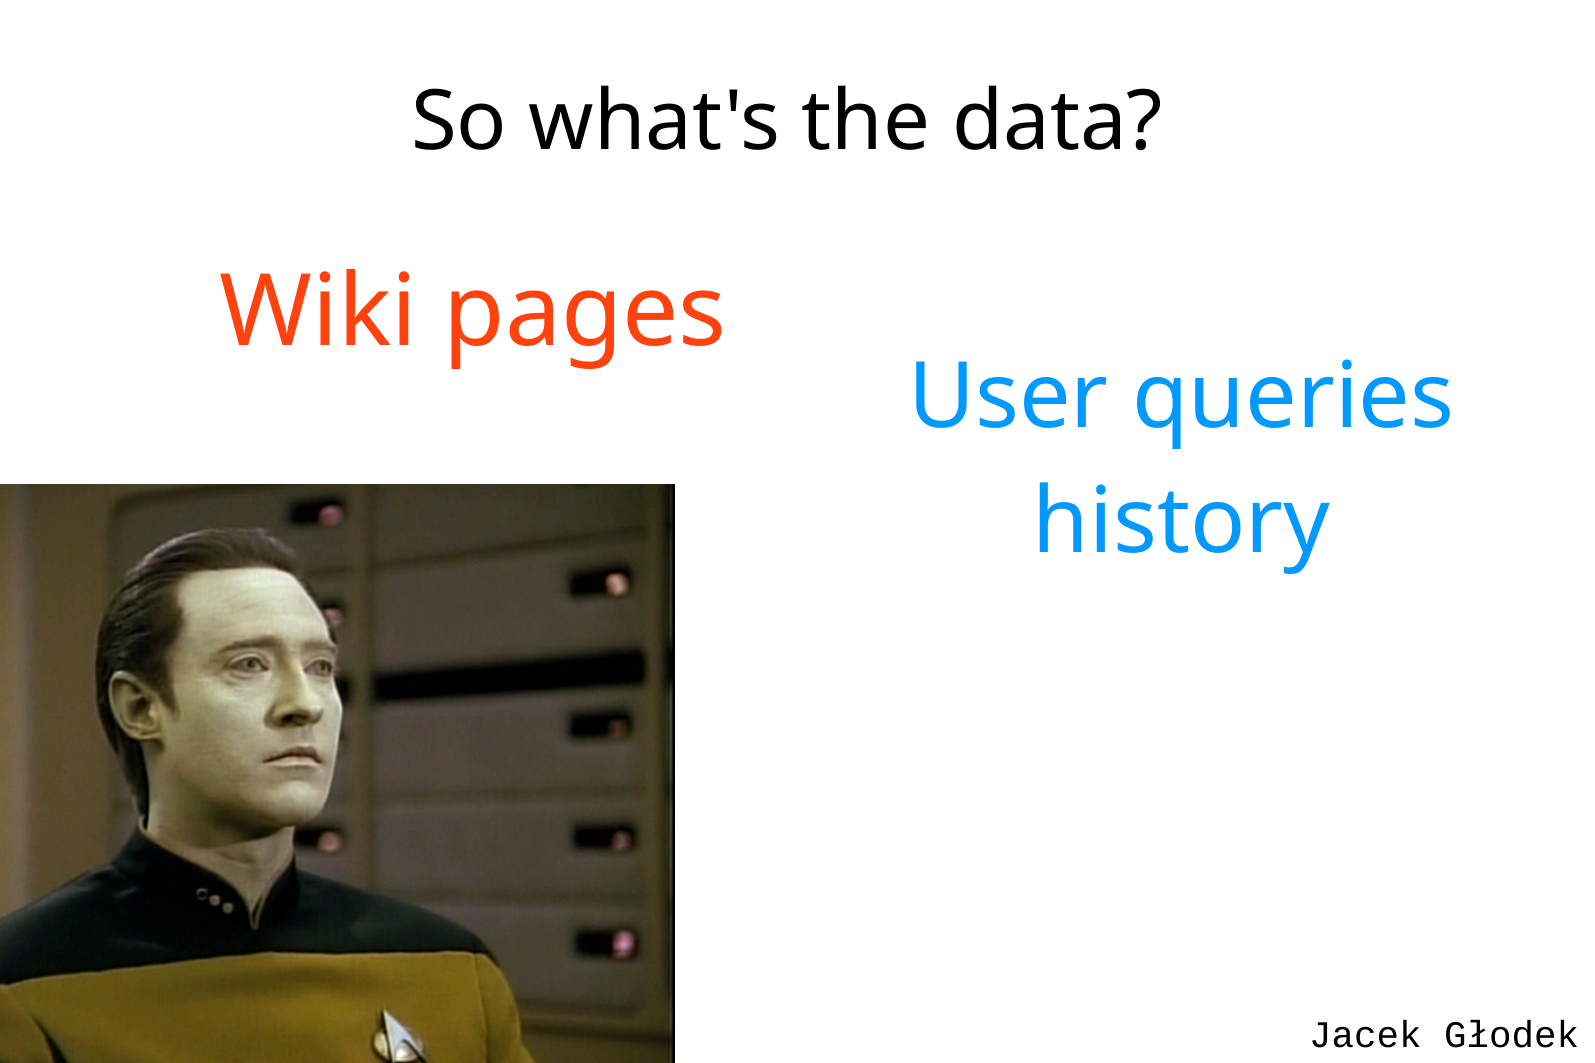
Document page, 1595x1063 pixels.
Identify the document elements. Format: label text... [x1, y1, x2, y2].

text_box Jacek Głodek [1294, 1008, 1595, 1063]
text_box So what's the data? [67, 53, 1530, 171]
text_box Wiki pages [205, 231, 813, 382]
text_box User queries history [893, 322, 1493, 709]
picture [0, 484, 675, 1063]
